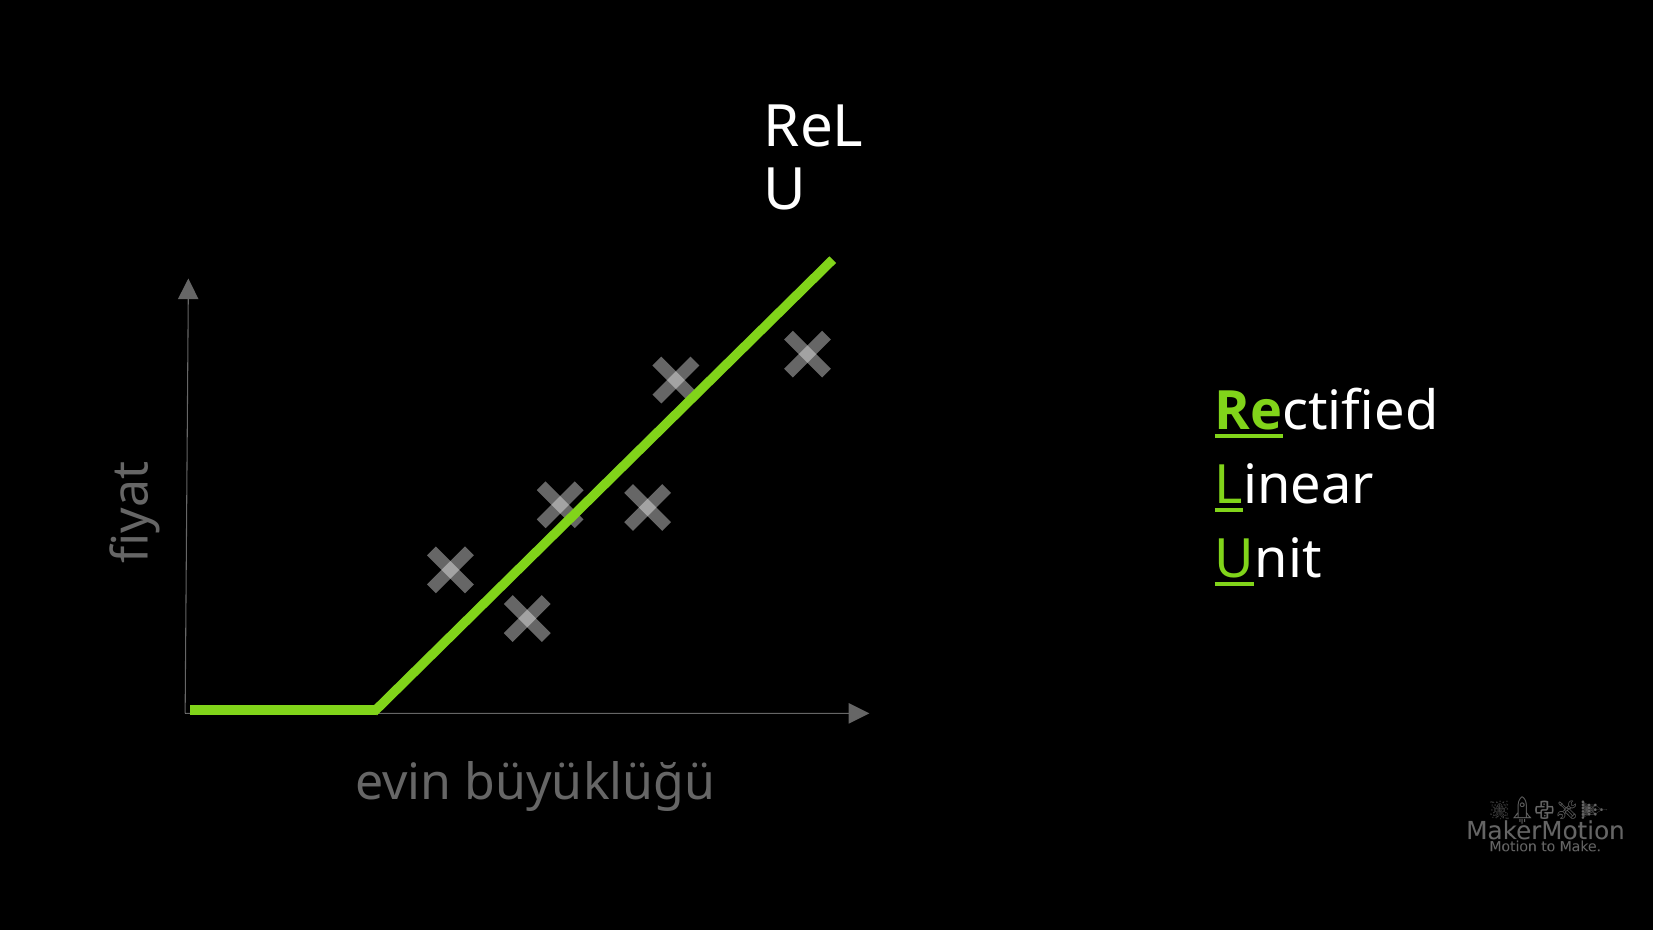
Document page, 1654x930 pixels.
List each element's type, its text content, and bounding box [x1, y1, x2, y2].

title ReLU [748, 69, 905, 250]
text_box fiyat [90, 446, 166, 578]
picture [1440, 719, 1651, 930]
text_box Rectified Linear Unit [1200, 364, 1417, 566]
text_box evin büyüklüğü [340, 742, 731, 818]
